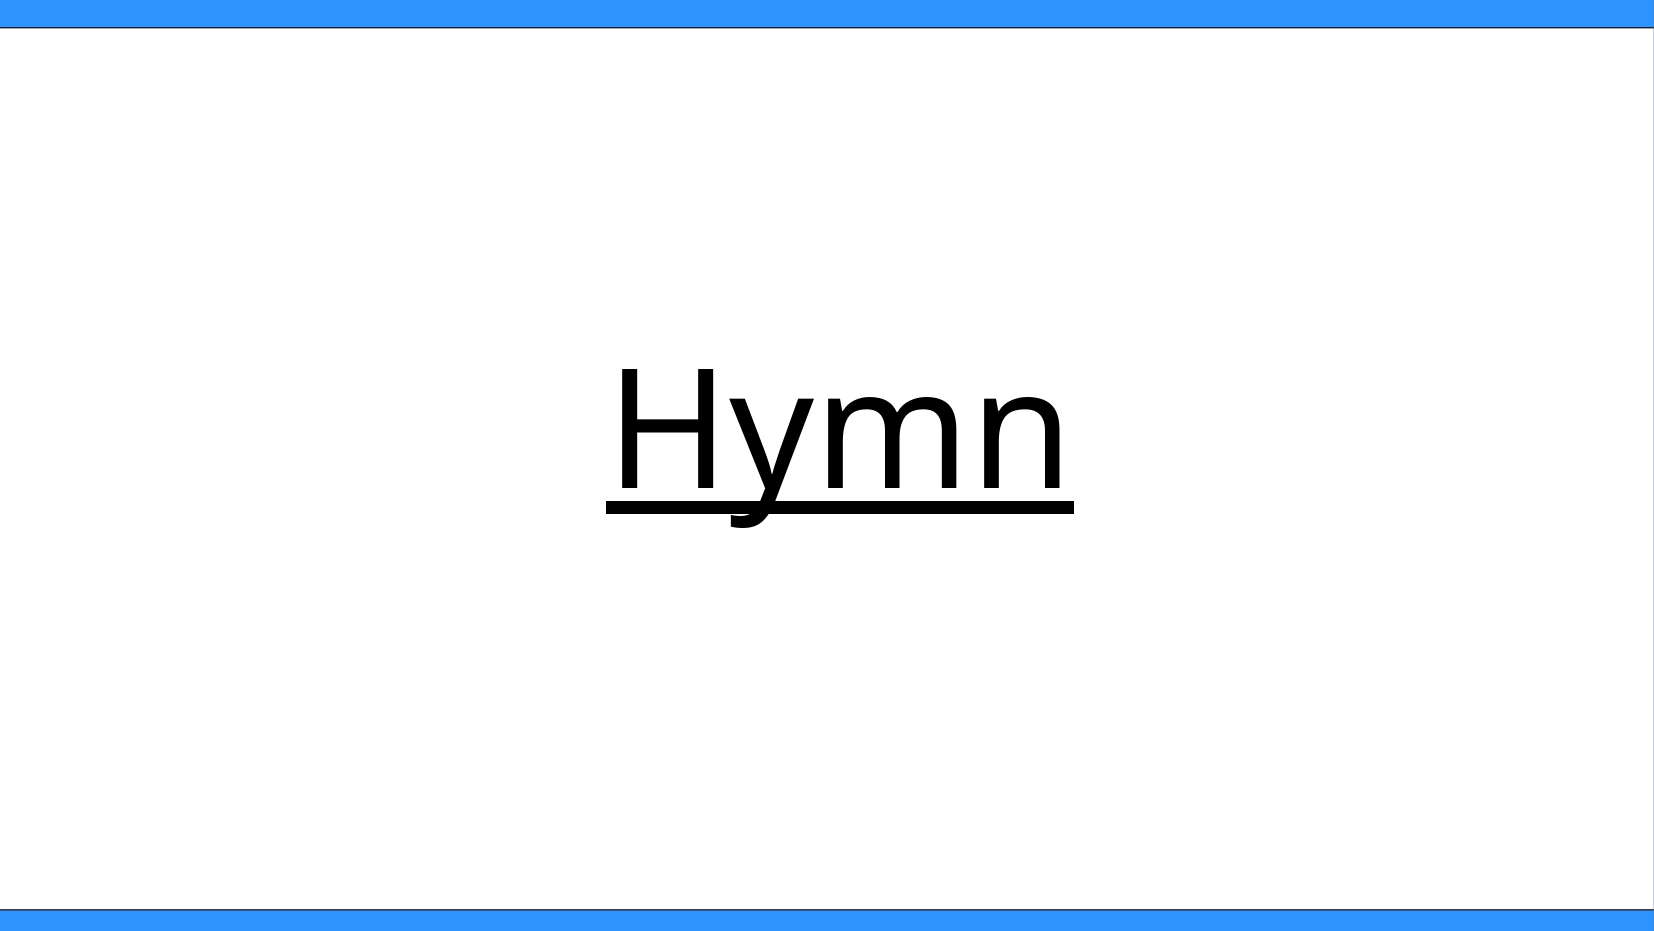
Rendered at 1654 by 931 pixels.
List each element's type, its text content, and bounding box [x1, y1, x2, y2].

picture [0, 0, 1654, 931]
text_box Hymn [90, 303, 1591, 541]
